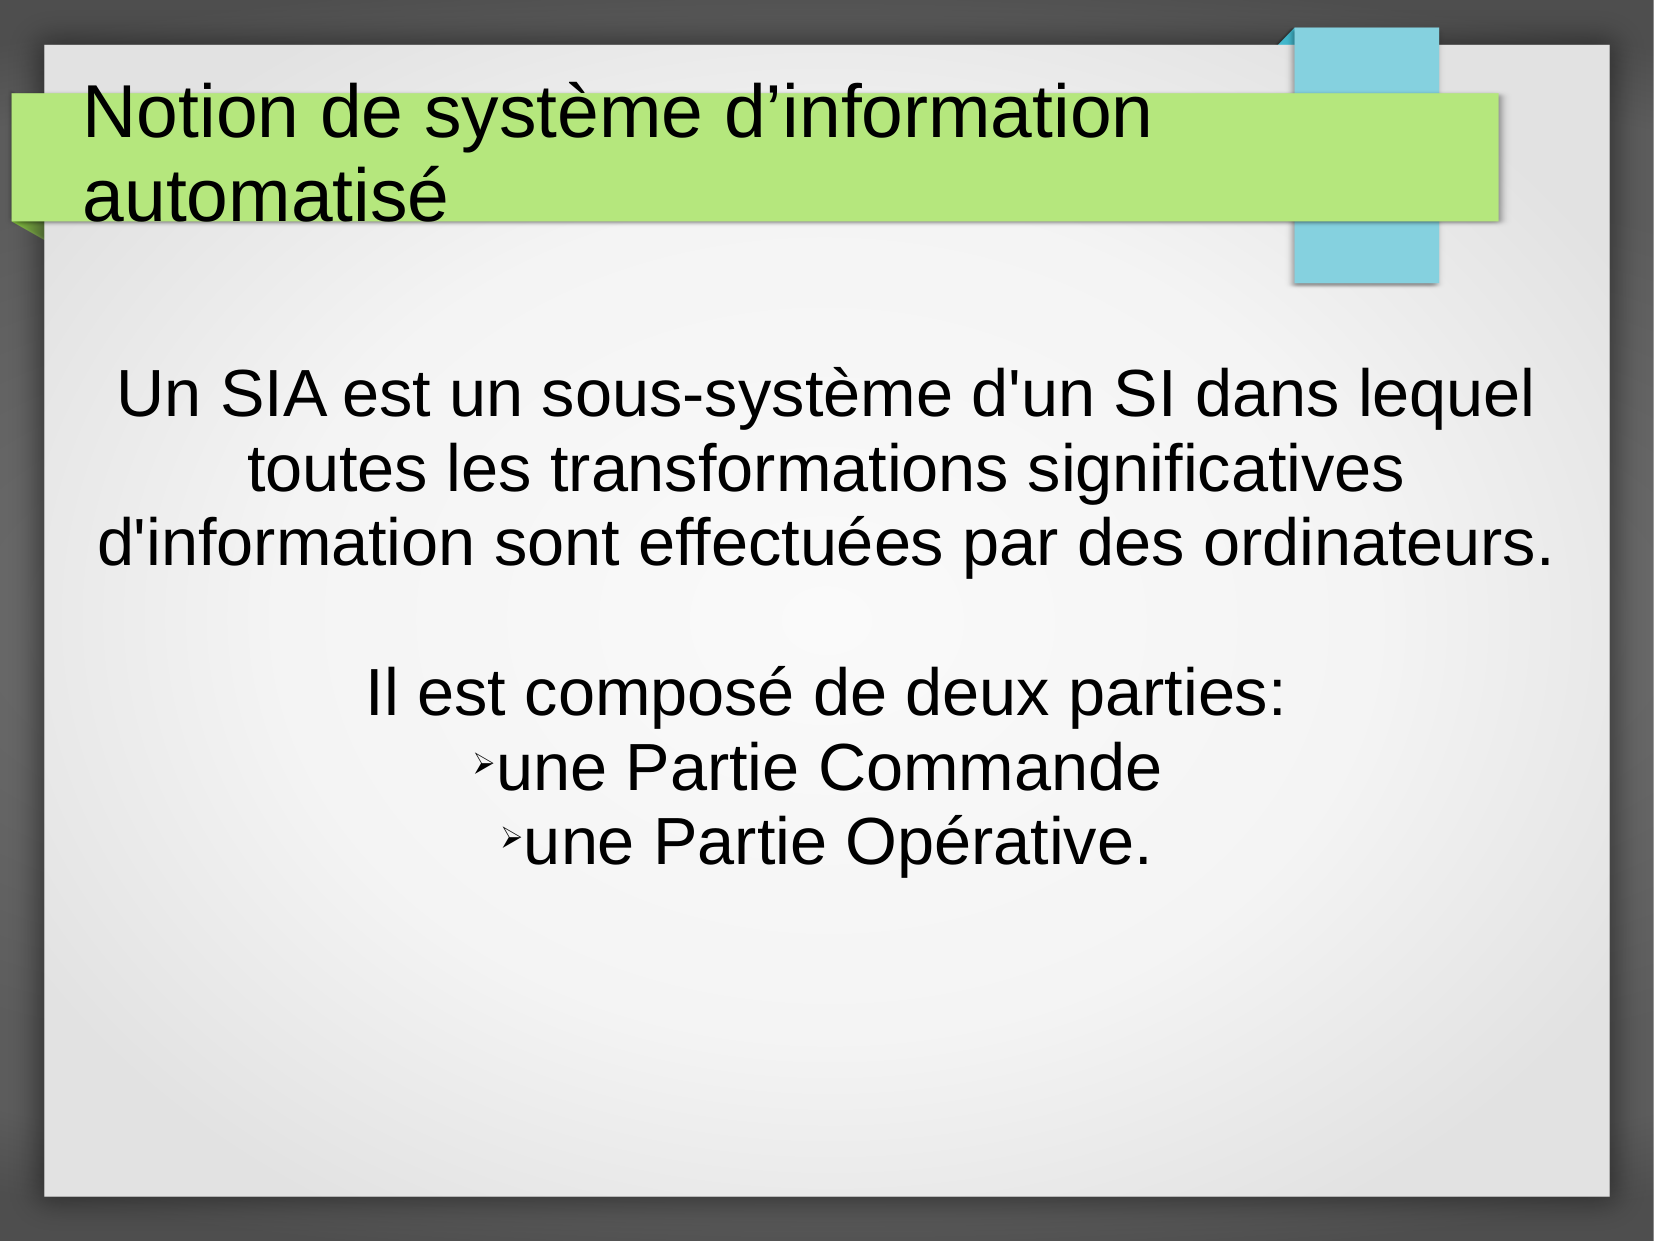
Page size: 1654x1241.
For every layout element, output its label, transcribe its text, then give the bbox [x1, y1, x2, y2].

title Notion de système d’information automatisé [82, 69, 1264, 238]
subtitle Un SIA est un sous-système d'un SI dans lequel toutes les transformations significatives d'information sont effectuées par des ordinateurs. Il est composé de deux parties: une Partie Commande une Partie Opérative. [82, 295, 1571, 1015]
picture [0, 0, 1654, 1241]
